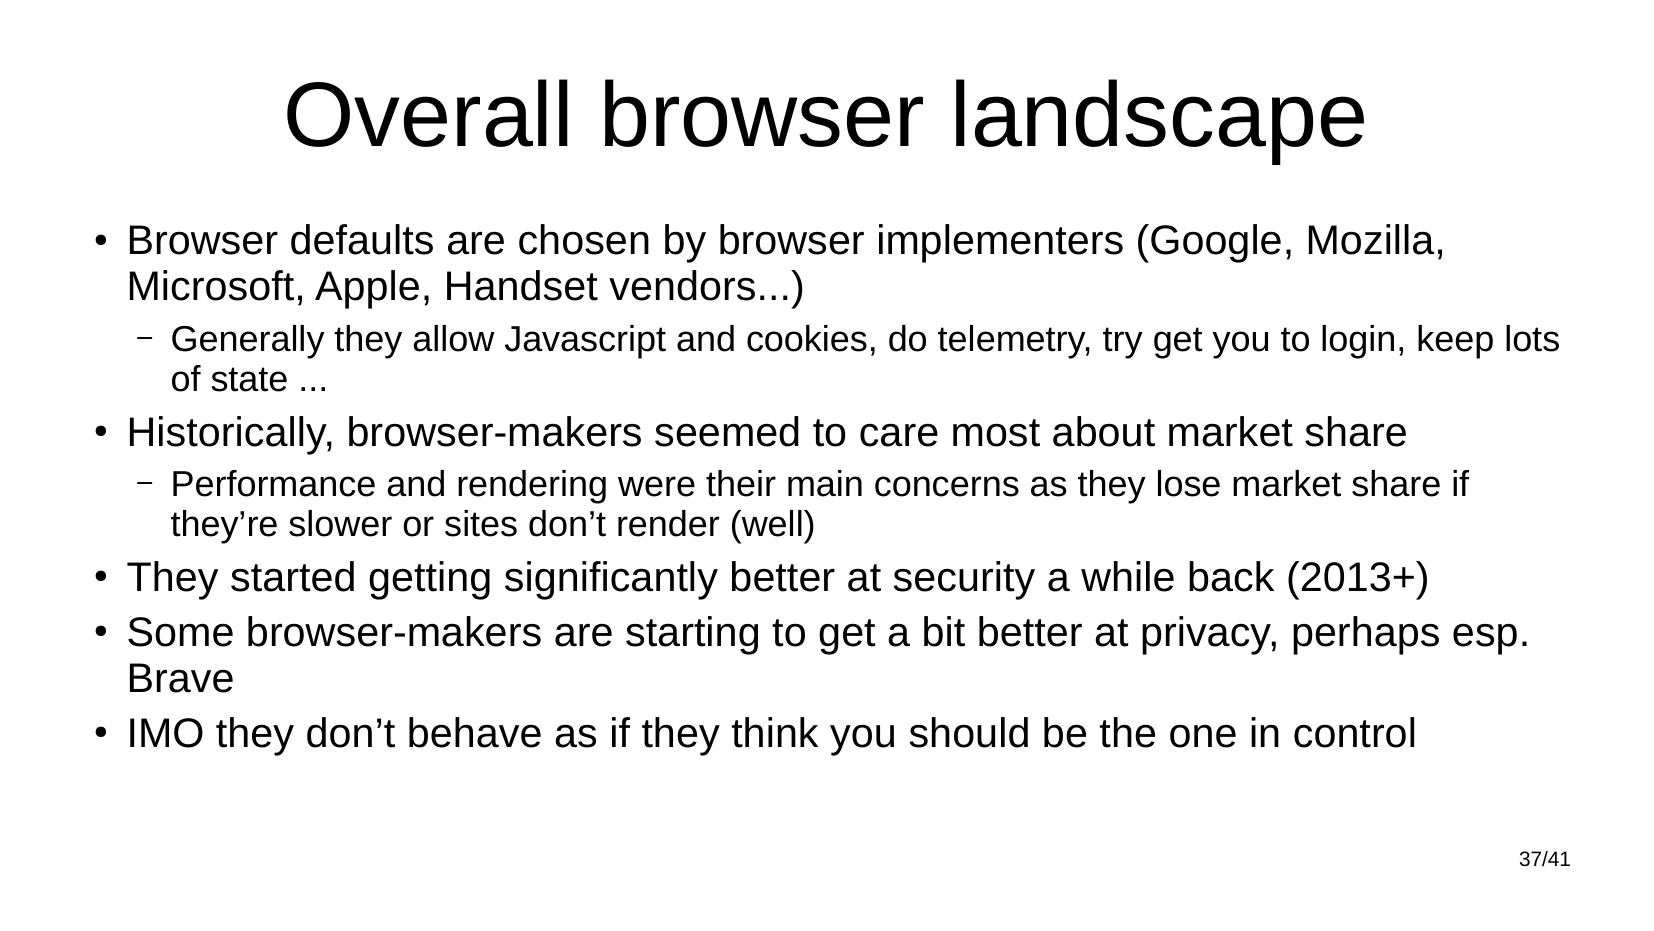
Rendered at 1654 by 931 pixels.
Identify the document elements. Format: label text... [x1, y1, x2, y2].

list Browser defaults are chosen by browser implementers (Google, Mozilla, Microsoft, Apple, Handset vendors...) Generally they allow Javascript and cookies, do telemetry, try get you to login, keep lots of state ... Historically, browser-makers seemed to care most about market share Performance and rendering were their main concerns as they lose market share if they’re slower or sites don’t render (well) They started getting significantly better at security a while back (2013+) Some browser-makers are starting to get a bit better at privacy, perhaps esp. Brave IMO they don’t behave as if they think you should be the one in control [82, 217, 1571, 758]
title Overall browser landscape [82, 37, 1571, 193]
